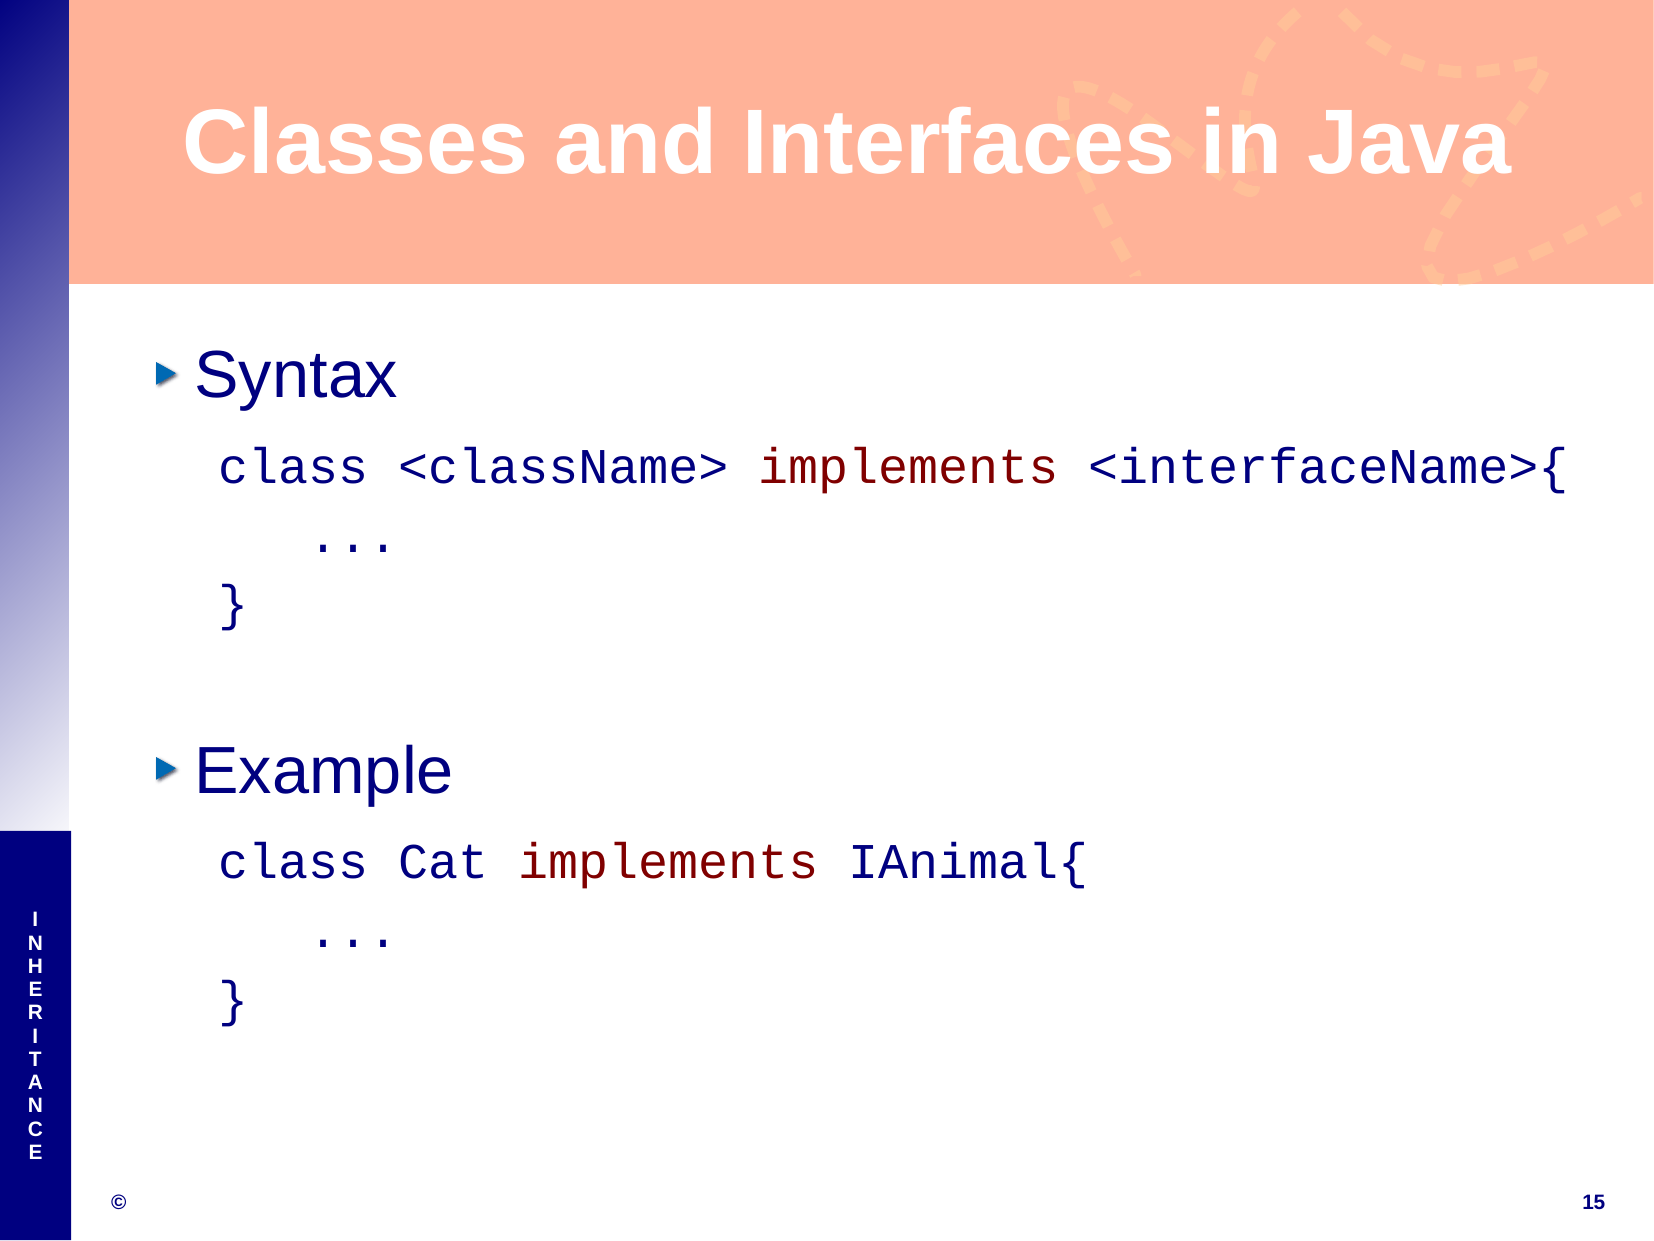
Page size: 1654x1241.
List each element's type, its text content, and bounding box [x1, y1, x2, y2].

title Classes and Interfaces in Java [104, 37, 1617, 246]
text_box I N H E R I T A N C E [0, 830, 71, 1241]
list Syntax class <className> implements <interfaceName>{ ... } Example class Cat implements IAnimal{ ... } [123, 337, 1613, 1089]
